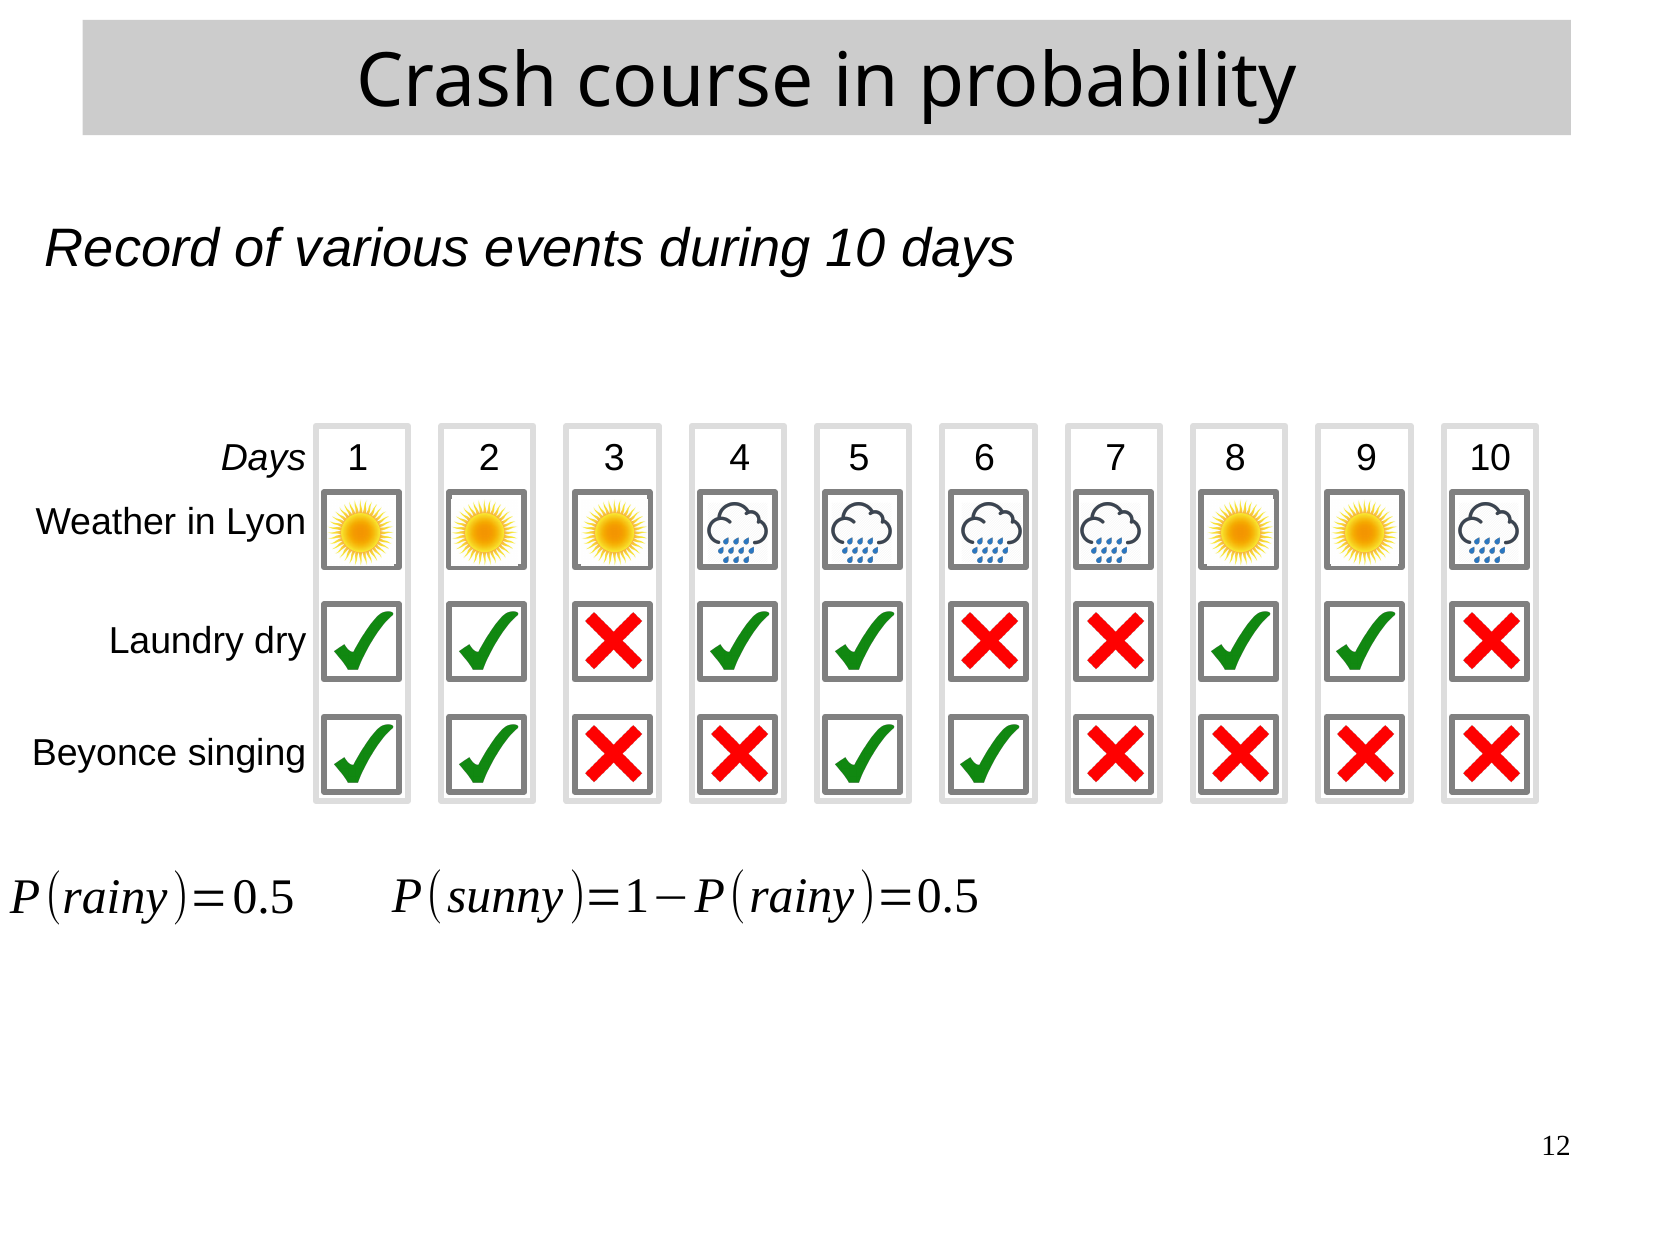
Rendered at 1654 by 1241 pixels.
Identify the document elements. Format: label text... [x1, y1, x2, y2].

picture [959, 610, 1020, 671]
picture [1461, 610, 1522, 671]
title Crash course in probability [82, 19, 1571, 136]
picture [333, 610, 394, 671]
picture [1210, 723, 1271, 784]
picture [1085, 723, 1146, 784]
text_box 1 [332, 429, 393, 486]
text_box 8 [1210, 429, 1271, 486]
text_box Days [5, 428, 313, 489]
picture [1335, 723, 1396, 784]
picture [831, 502, 892, 563]
text_box 4 [714, 429, 775, 486]
picture [1461, 723, 1522, 784]
picture [1080, 502, 1141, 563]
text_box 2 [463, 429, 524, 486]
picture [961, 502, 1022, 563]
text_box 9 [1341, 429, 1402, 486]
picture [451, 499, 518, 566]
chart [0, 868, 301, 928]
picture [709, 610, 770, 671]
text_box Beyonce singing [5, 723, 313, 784]
picture [583, 610, 644, 671]
picture [1207, 499, 1274, 566]
picture [834, 610, 895, 671]
picture [1335, 610, 1396, 671]
picture [1210, 610, 1271, 671]
picture [583, 723, 644, 784]
text_box 6 [959, 429, 1020, 486]
picture [1085, 610, 1146, 671]
text_box 3 [589, 429, 650, 486]
text_box 10 [1454, 429, 1533, 528]
picture [458, 610, 519, 671]
chart [381, 867, 987, 927]
picture [709, 723, 770, 784]
text_box 5 [834, 429, 895, 486]
picture [834, 723, 895, 784]
picture [333, 723, 394, 784]
picture [959, 723, 1020, 784]
picture [1331, 499, 1398, 566]
picture [327, 499, 394, 566]
picture [707, 502, 768, 563]
text_box Laundry dry [5, 611, 313, 672]
text_box Record of various events during 10 days [30, 210, 1216, 286]
picture [1458, 502, 1519, 563]
picture [581, 499, 648, 566]
text_box Weather in Lyon [5, 493, 313, 554]
picture [458, 723, 519, 784]
text_box 7 [1090, 429, 1151, 486]
text_box 10 [1455, 495, 1524, 528]
